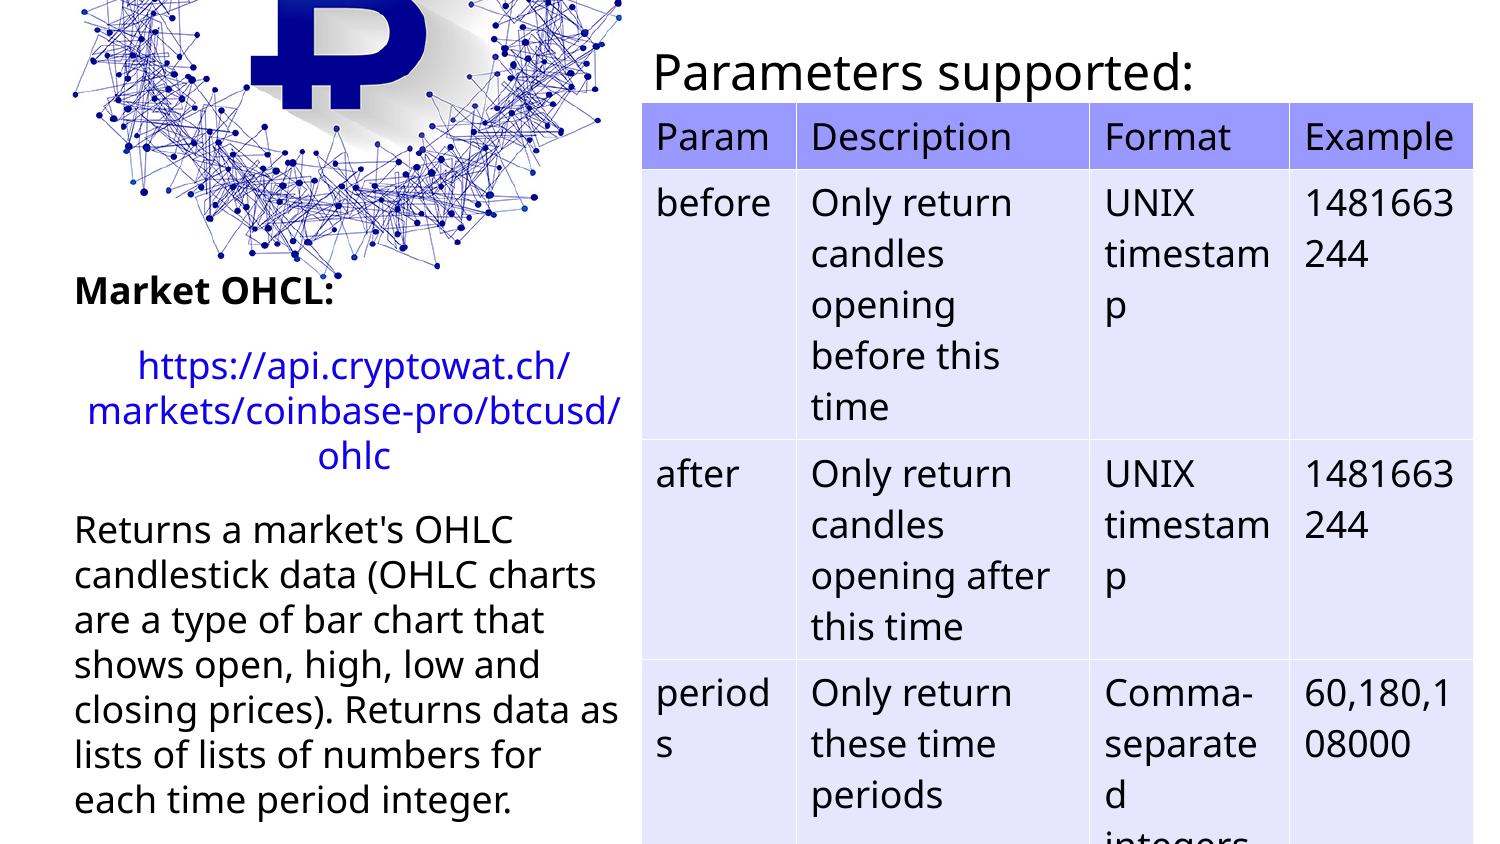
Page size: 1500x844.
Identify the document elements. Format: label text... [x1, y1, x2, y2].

table_header Param [642, 103, 796, 169]
picture [408, 709, 419, 721]
table_cell periods [642, 660, 796, 844]
picture [213, 709, 225, 721]
picture [1001, 95, 1027, 102]
table_cell after [642, 440, 796, 659]
table_cell Only return these time periods [797, 660, 1089, 844]
table_cell before [642, 170, 796, 439]
picture [585, 713, 595, 721]
table_cell Comma-separated integers [1090, 660, 1289, 844]
table_cell UNIX timestamp [1090, 170, 1289, 439]
picture [496, 709, 508, 721]
table_cell 1481663244 [1290, 440, 1473, 659]
picture [519, 713, 529, 721]
table_header Format [1090, 103, 1289, 169]
list Market OHCL: https://api.cryptowat.ch/markets/coinbase-pro/btcusd/ohlc Returns a market's OHLC candlestick data (OHLC charts are a type of bar chart that shows open, high, low and closing prices). Returns data as lists of lists of numbers for each time period integer. [59, 259, 641, 709]
picture [554, 713, 564, 721]
picture [106, 709, 118, 721]
table_cell 1481663244 [1290, 170, 1473, 439]
table_cell Only return candles opening before this time [797, 170, 1089, 439]
table_cell Only return candles opening after this time [797, 440, 1089, 659]
table_header Example [1290, 103, 1473, 169]
picture [180, 709, 192, 721]
table_cell 60,180,108000 [1290, 660, 1473, 844]
text_box Parameters supported: [637, 29, 1382, 95]
picture [0, 0, 1500, 844]
table_header Description [797, 103, 1089, 169]
table_cell UNIX timestamp [1090, 440, 1289, 659]
